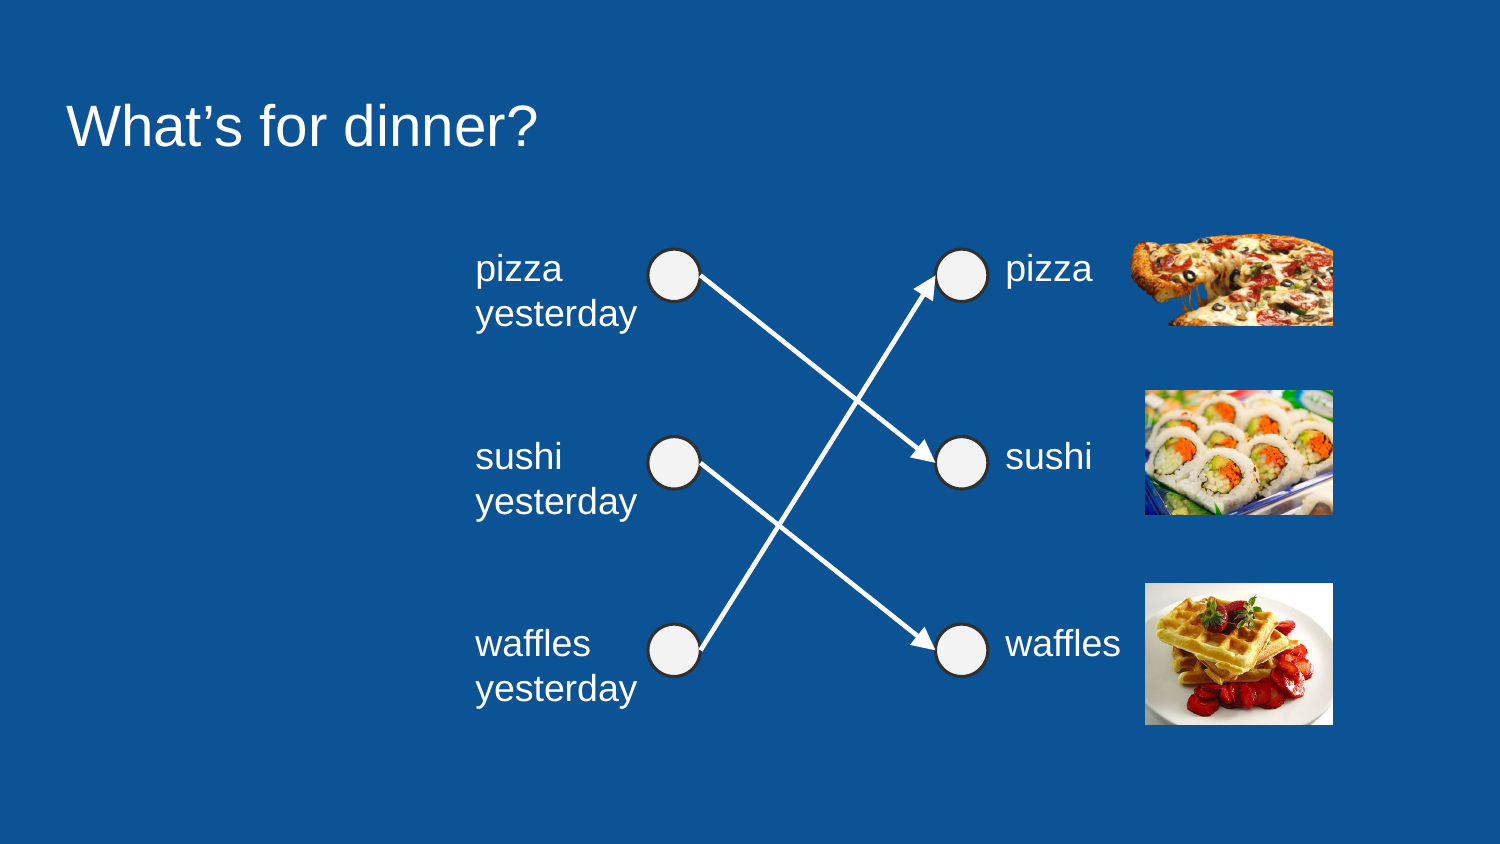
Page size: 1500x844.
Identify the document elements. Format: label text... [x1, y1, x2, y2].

text_box pizza yesterday [460, 229, 677, 317]
picture [1145, 390, 1333, 515]
text_box [935, 624, 988, 677]
text_box waffles [990, 604, 1164, 692]
text_box waffles yesterday [460, 604, 677, 692]
text_box pizza [990, 229, 1164, 317]
text_box [935, 436, 988, 490]
text_box [935, 249, 988, 302]
text_box sushi [990, 416, 1164, 504]
picture [1145, 583, 1333, 725]
text_box [647, 436, 701, 490]
title What’s for dinner? [51, 72, 1449, 167]
picture [1130, 231, 1333, 326]
text_box [647, 249, 701, 302]
text_box sushi yesterday [460, 416, 677, 504]
text_box [647, 624, 701, 677]
